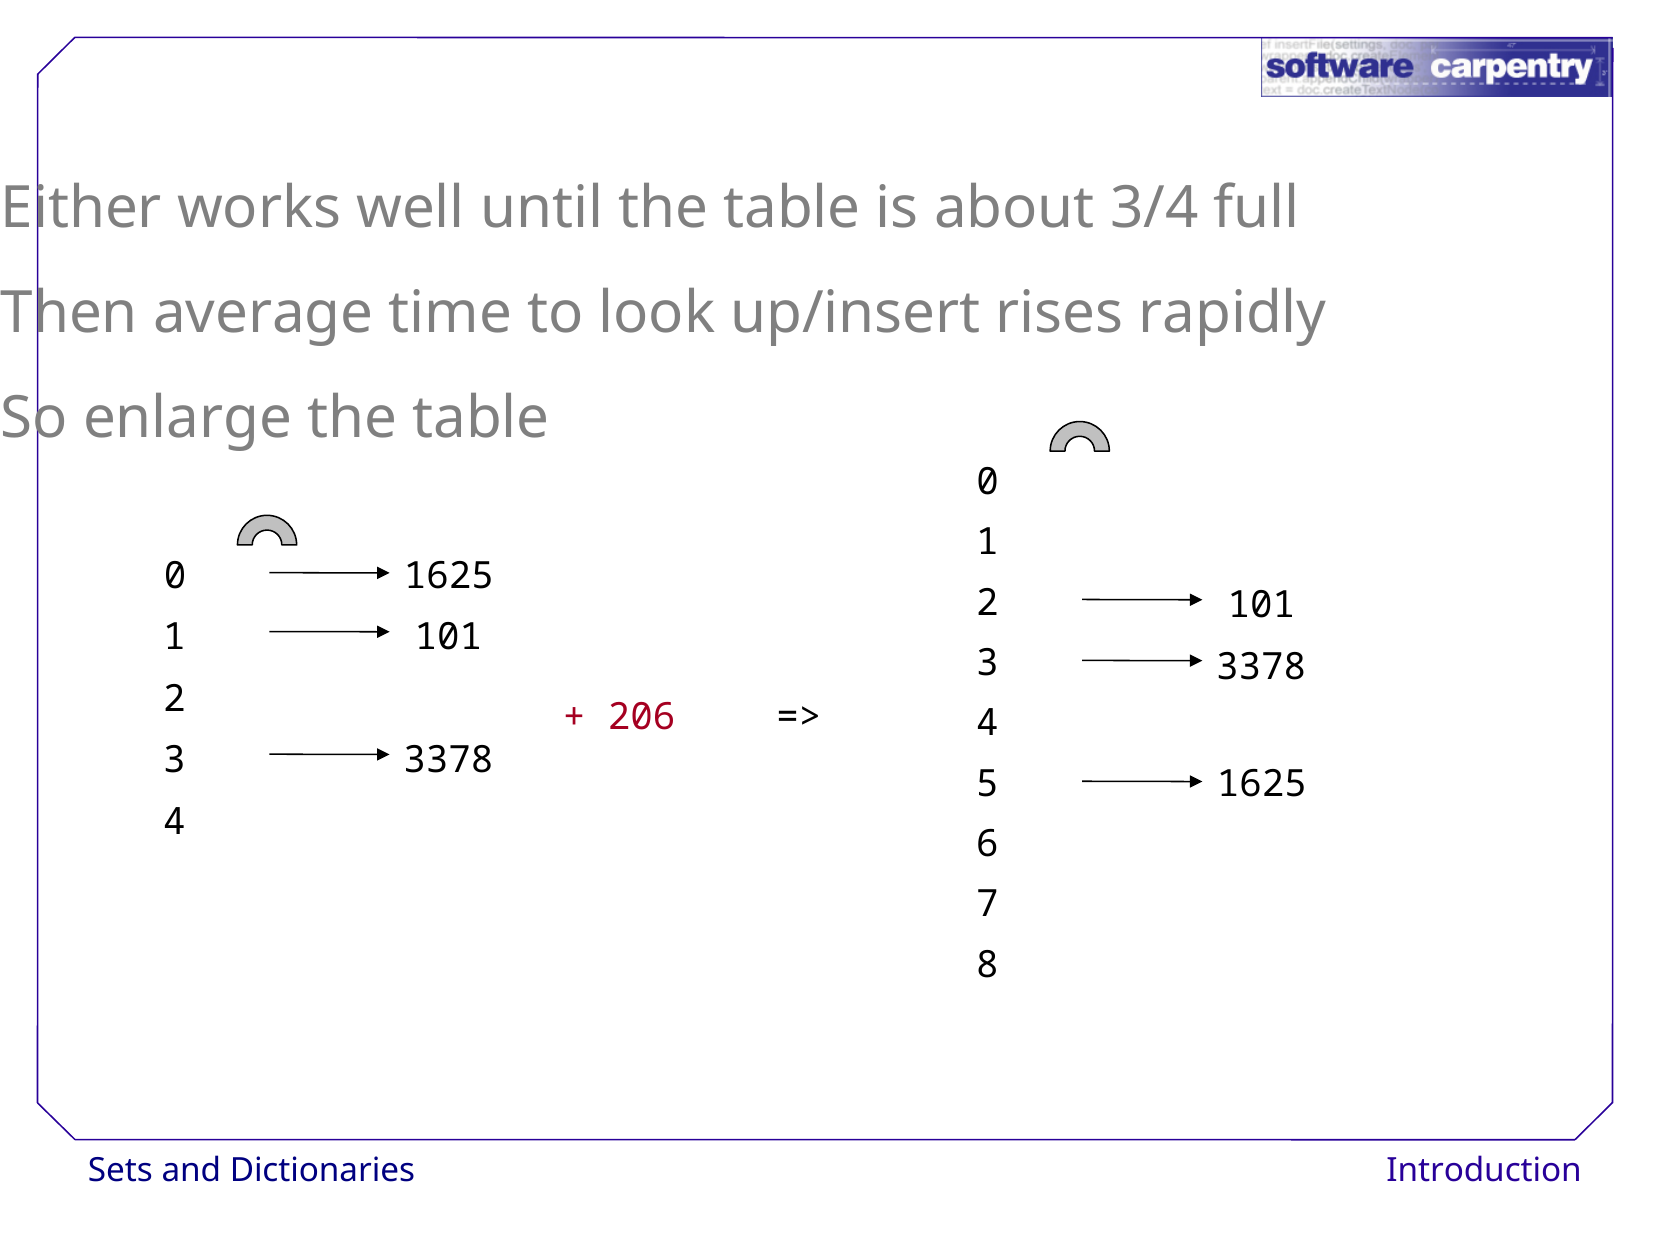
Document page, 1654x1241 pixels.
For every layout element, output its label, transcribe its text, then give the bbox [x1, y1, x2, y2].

table_cell [241, 605, 298, 666]
text_box 2 [921, 561, 1054, 621]
text_box 0 [109, 534, 241, 596]
text_box 3378 [1195, 625, 1328, 701]
text_box 101 [382, 596, 515, 672]
table_cell [1054, 934, 1110, 995]
table_header [1054, 458, 1110, 511]
table_cell [1054, 753, 1110, 814]
text_box [239, 515, 297, 545]
text_box 0 [921, 458, 1054, 501]
text_box 3378 [382, 719, 515, 795]
picture [1261, 39, 1613, 97]
text_box 3 [921, 621, 1054, 682]
text_box 101 [1195, 564, 1328, 625]
table_cell [1054, 693, 1110, 753]
text_box => [713, 676, 884, 752]
text_box 7 [921, 863, 1054, 923]
table_cell [241, 666, 298, 726]
text_box 4 [921, 682, 1054, 742]
text_box Either works well until the table is about 3/4 full Then average time to look up/insert rises rapidly So enlarge the table [0, 126, 1492, 458]
text_box 2 [108, 657, 241, 719]
table_cell [1054, 572, 1110, 632]
text_box 5 [921, 742, 1054, 802]
text_box 3 [108, 719, 241, 781]
text_box 1625 [383, 534, 515, 596]
text_box + 206 [534, 676, 704, 752]
text_box 4 [108, 781, 241, 857]
table_cell [1054, 511, 1110, 572]
table_cell [1054, 632, 1110, 693]
text_box 8 [921, 923, 1054, 999]
table_cell [241, 726, 298, 786]
text_box 1 [921, 501, 1054, 561]
text_box 6 [921, 802, 1054, 863]
table_cell [241, 786, 298, 847]
text_box 1625 [1196, 743, 1328, 819]
table_cell [1054, 814, 1110, 874]
table_header [241, 545, 298, 605]
text_box 1 [108, 596, 241, 657]
table_cell [1054, 874, 1110, 934]
